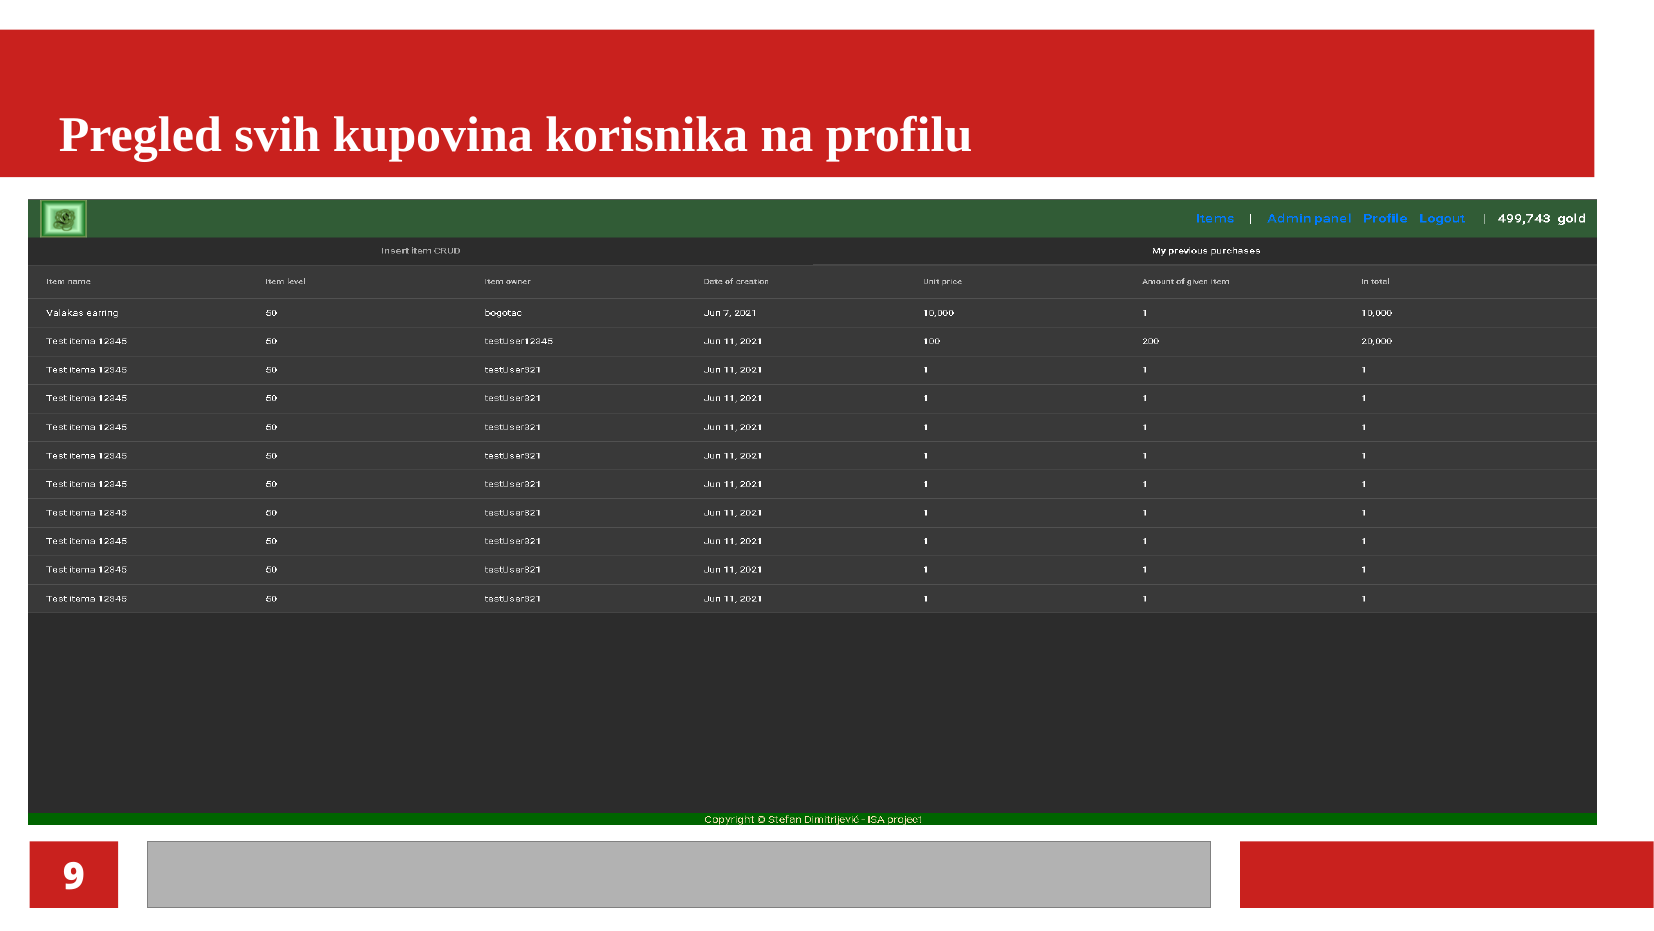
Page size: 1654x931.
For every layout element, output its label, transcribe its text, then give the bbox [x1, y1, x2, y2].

title Pregled svih kupovina korisnika na profilu [59, 44, 1595, 163]
picture [28, 199, 1597, 825]
